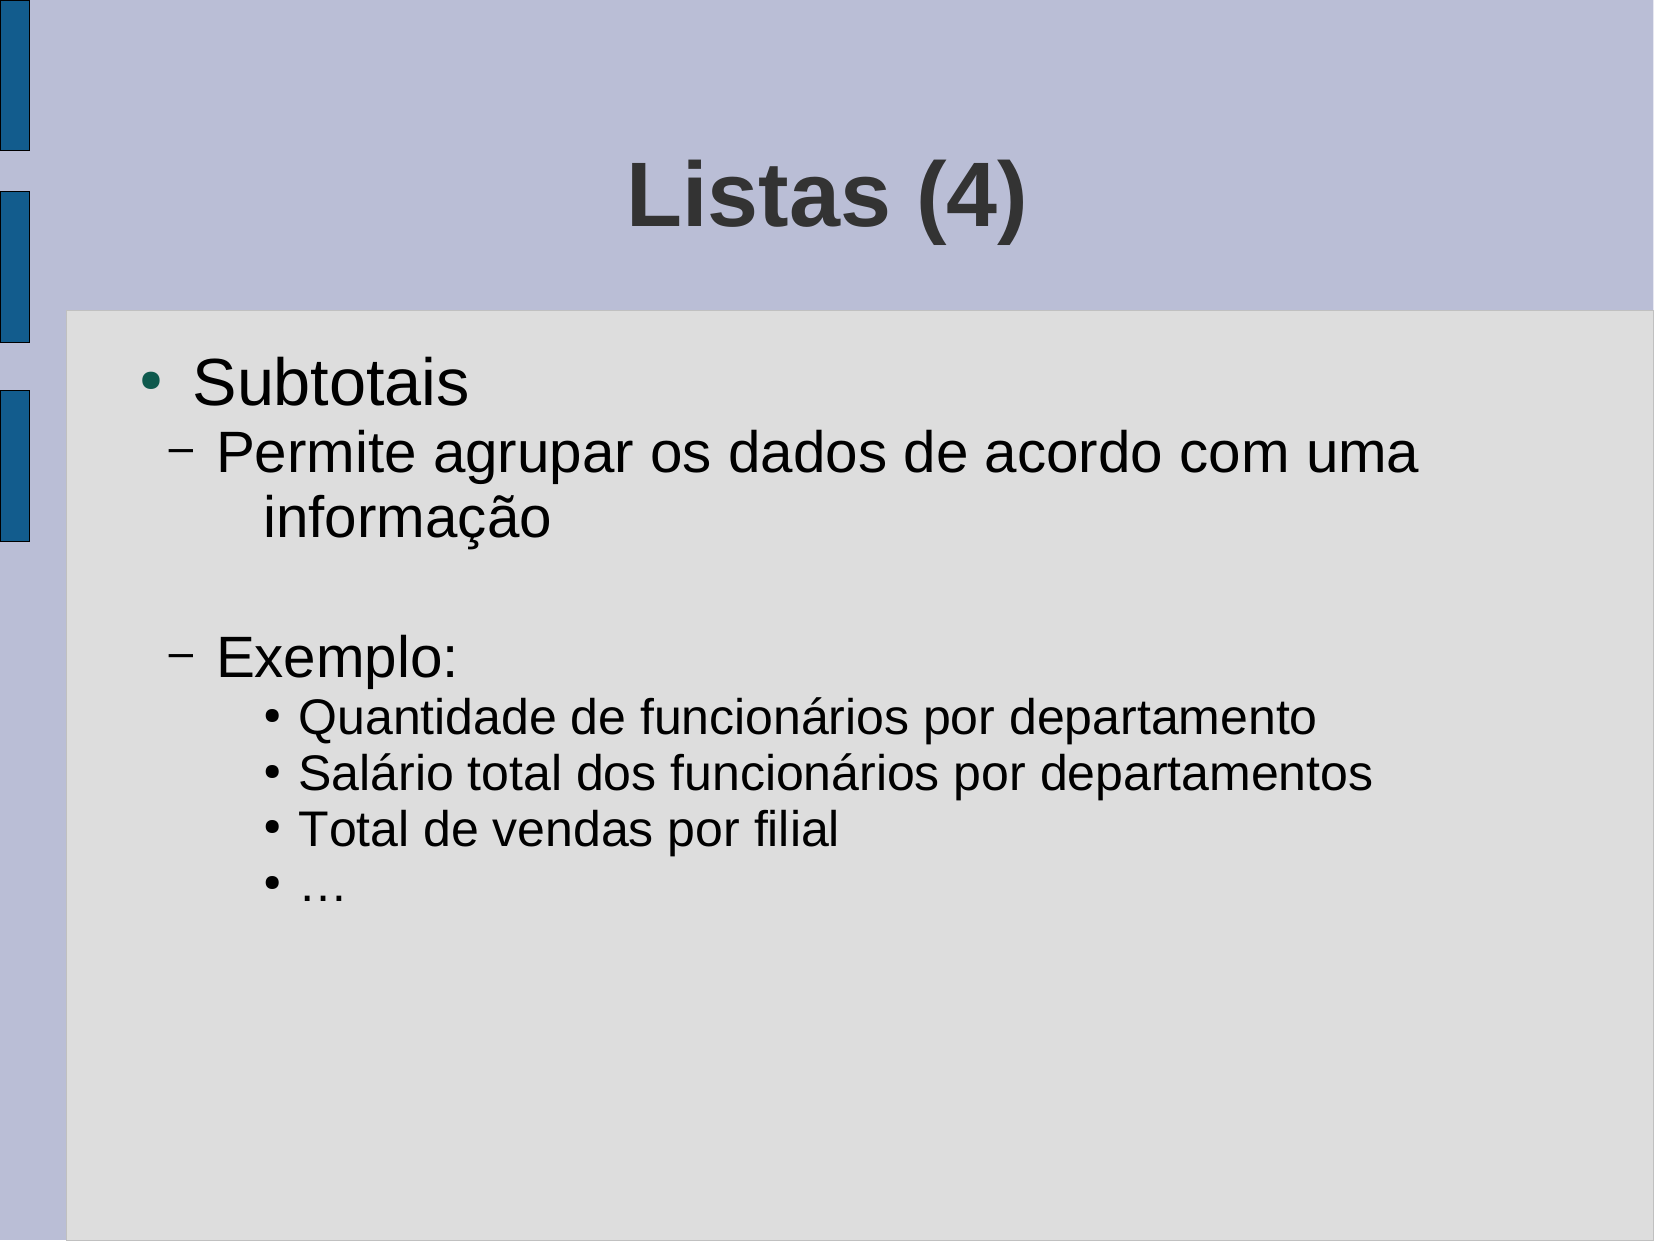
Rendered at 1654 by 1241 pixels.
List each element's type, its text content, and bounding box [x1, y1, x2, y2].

title Listas (4) [121, 98, 1534, 291]
list Subtotais Permite agrupar os dados de acordo com uma informação Exemplo: Quantidade de funcionários por departamento Salário total dos funcionários por departamentos Total de vendas por filial … [121, 344, 1534, 1112]
